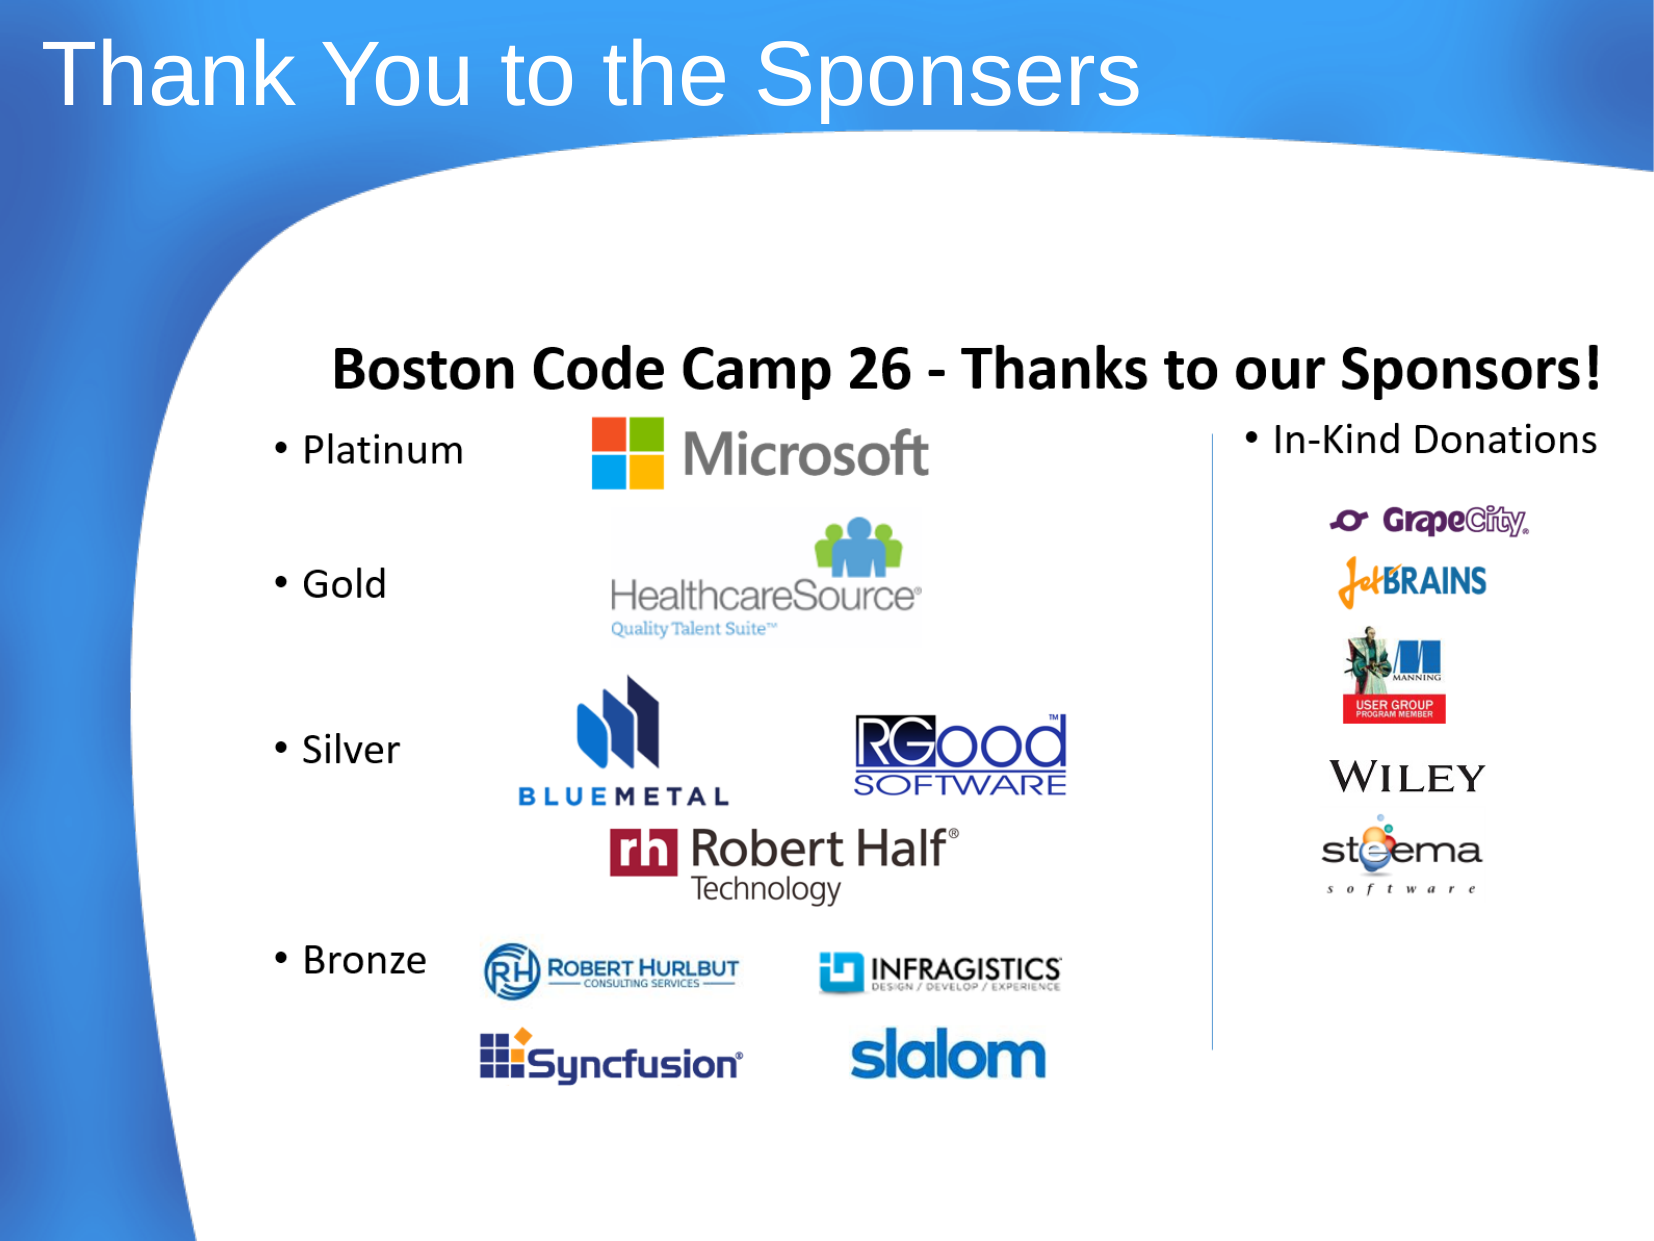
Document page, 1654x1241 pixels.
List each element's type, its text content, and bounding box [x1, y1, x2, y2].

title Thank You to the Sponsers [41, 0, 1530, 177]
picture [0, 0, 1654, 1241]
